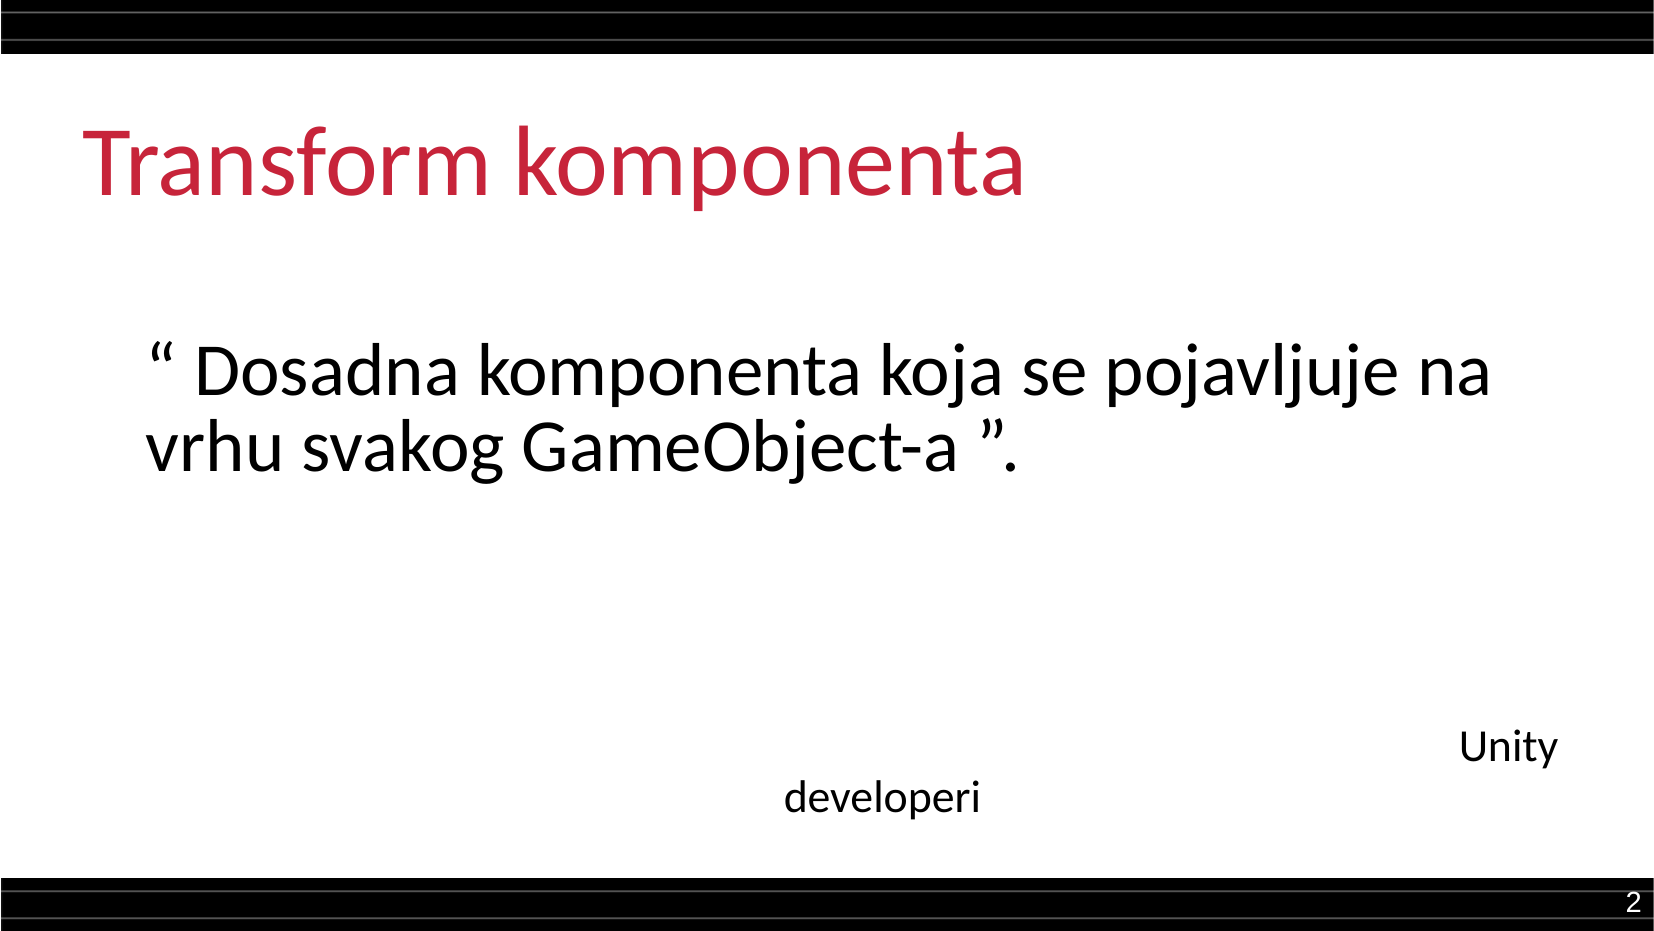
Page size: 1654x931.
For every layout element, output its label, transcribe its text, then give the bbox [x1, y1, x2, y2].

title Transform komponenta [82, 92, 1571, 249]
picture [1, 878, 1654, 931]
picture [1, 0, 1654, 54]
list “ Dosadna komponenta koja se pojavljuje na vrhu svakog GameObject-a ”. Unity developeri [75, 339, 1564, 826]
